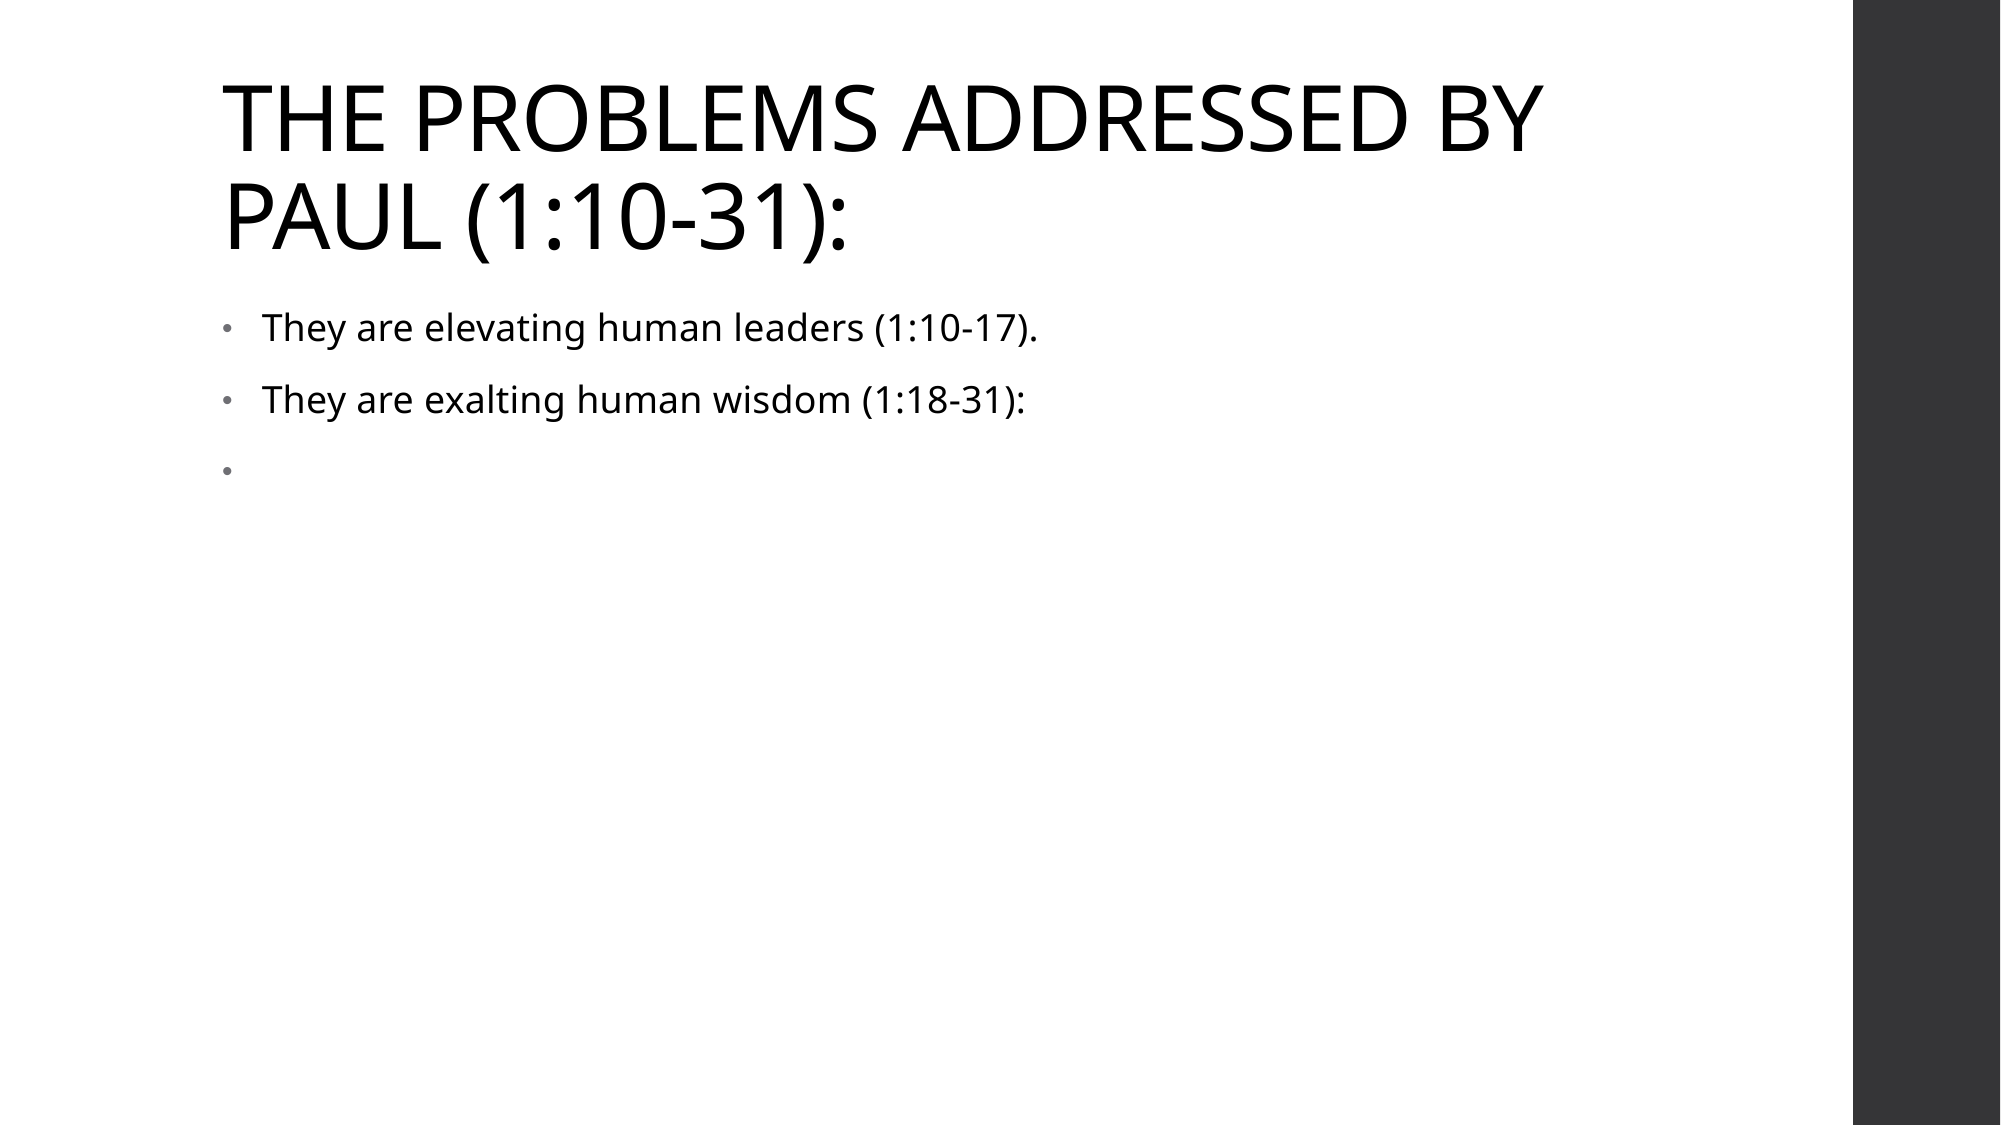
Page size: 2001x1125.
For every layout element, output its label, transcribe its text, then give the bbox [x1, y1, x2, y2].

title THE PROBLEMS ADDRESSED BY PAUL (1:10-31): [206, 60, 1797, 278]
list They are elevating human leaders (1:10-17). They are exalting human wisdom (1:18-31): [206, 299, 1617, 1014]
